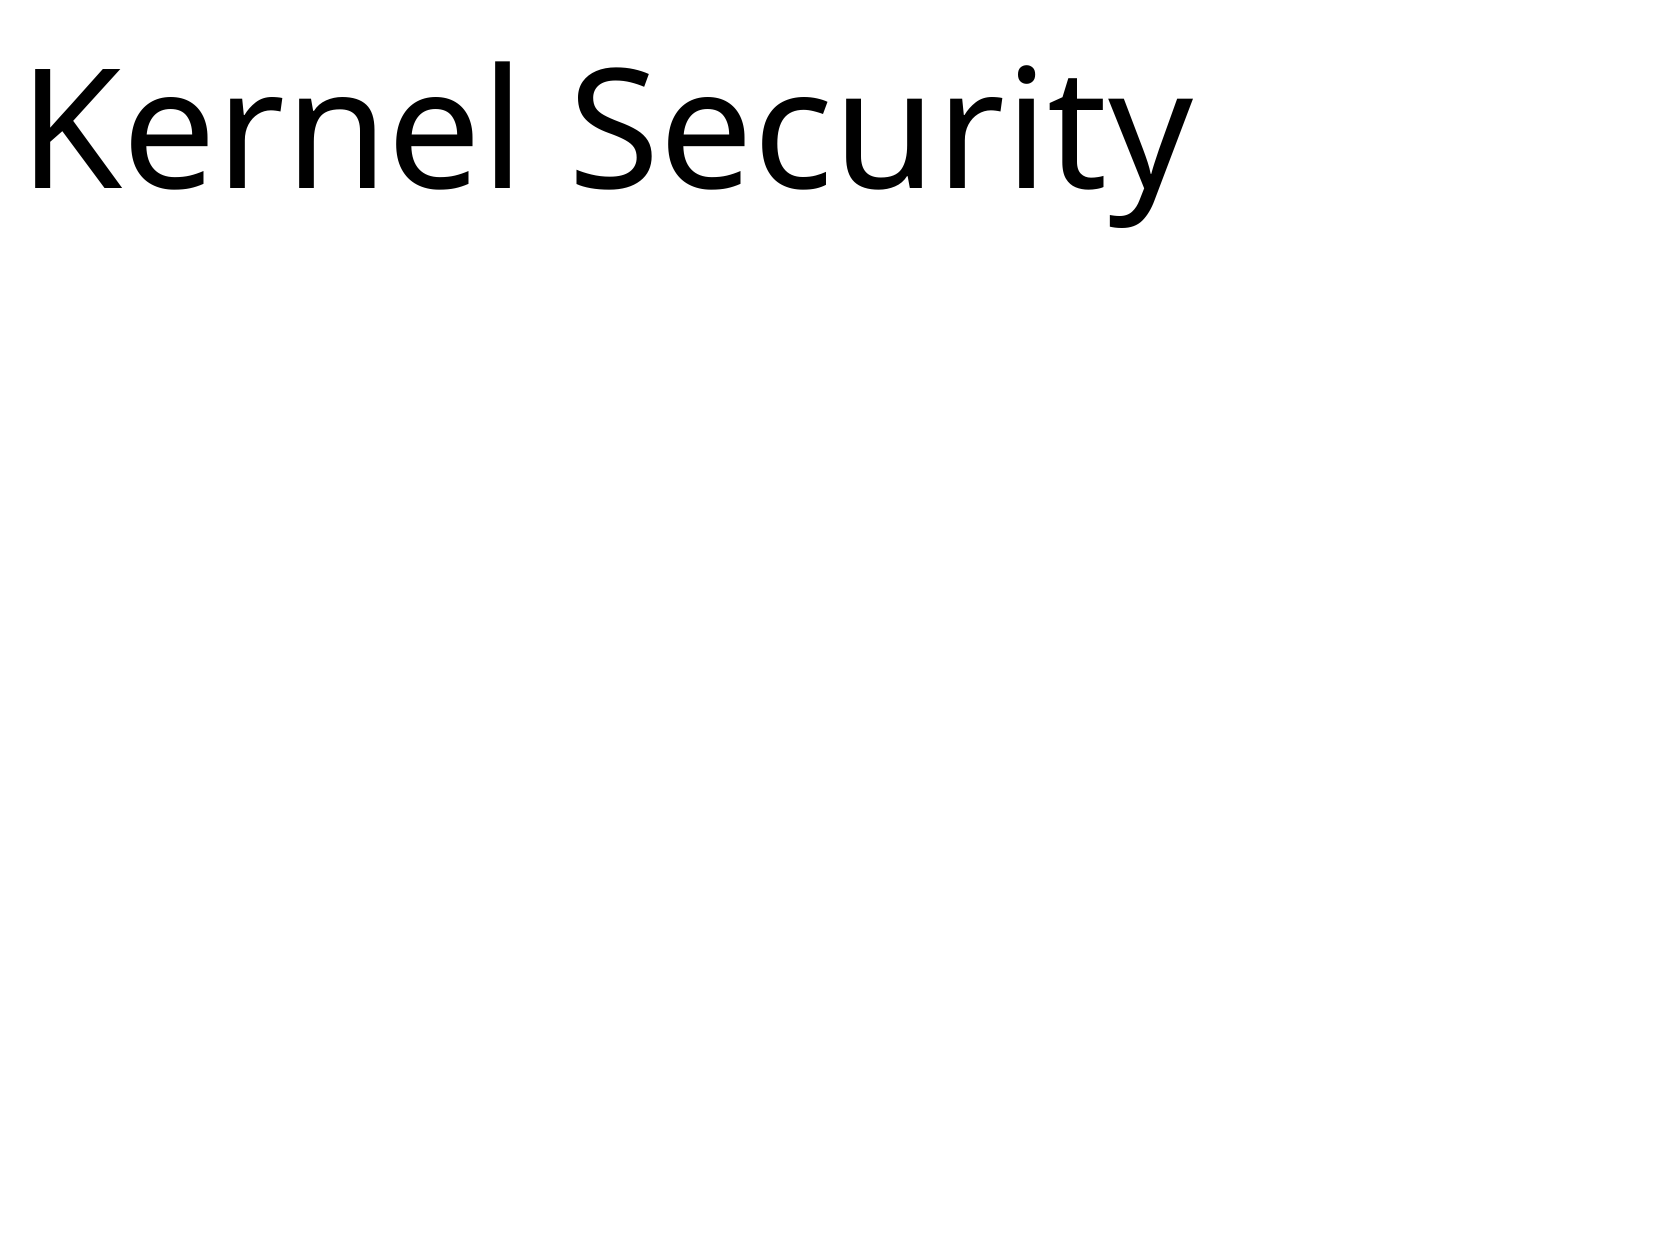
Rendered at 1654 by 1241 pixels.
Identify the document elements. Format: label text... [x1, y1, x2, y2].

text_box Kernel Security [4, 3, 1626, 917]
